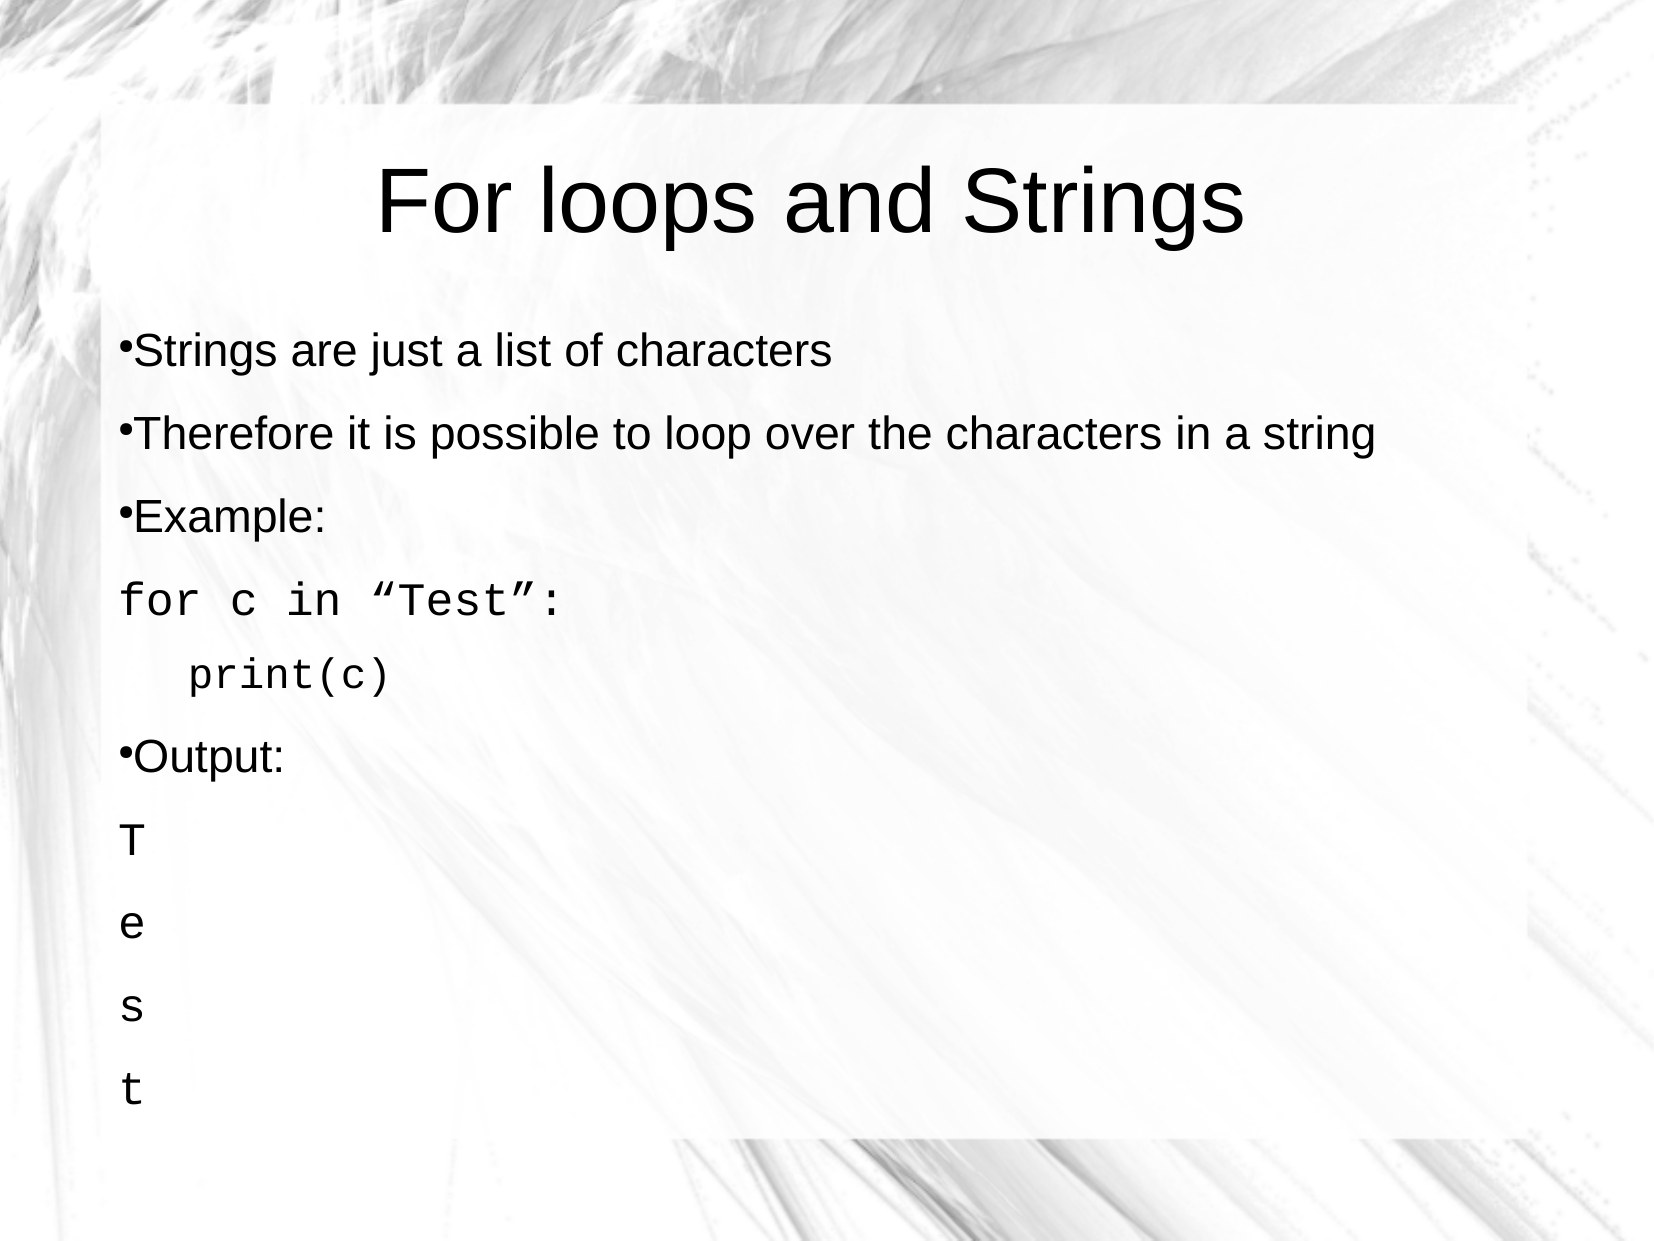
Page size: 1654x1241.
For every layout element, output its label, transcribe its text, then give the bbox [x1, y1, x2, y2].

list Strings are just a list of characters Therefore it is possible to loop over the characters in a string Example: for c in “Test”: print(c) Output: T e s t [118, 319, 1571, 1121]
title For loops and Strings [118, 112, 1506, 281]
